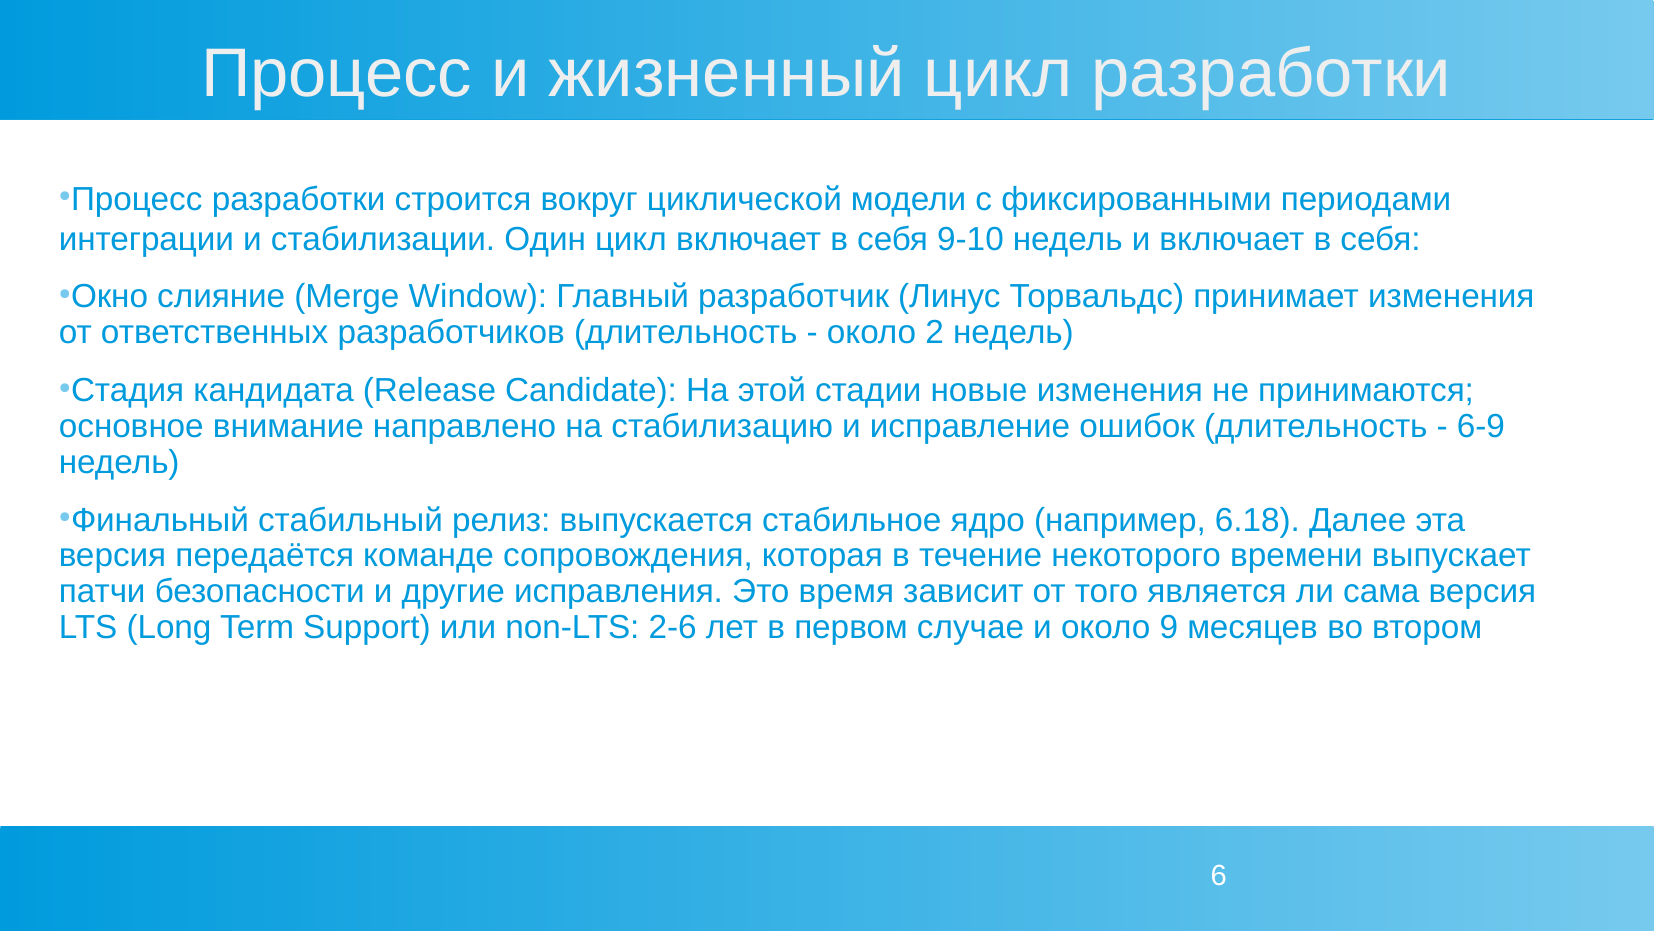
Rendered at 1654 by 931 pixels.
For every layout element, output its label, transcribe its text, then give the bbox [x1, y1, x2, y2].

list Процесс разработки строится вокруг циклической модели с фиксированными периодами интеграции и стабилизации. Один цикл включает в себя 9-10 недель и включает в себя: Окно слияние (Merge Window): Главный разработчик (Линус Торвальдс) принимает изменения от ответственных разработчиков (длительность - около 2 недель) Стадия кандидата (Release Candidate): На этой стадии новые изменения не принимаются; основное внимание направлено на стабилизацию и исправление ошибок (длительность - 6-9 недель) Финальный стабильный релиз: выпускается стабильное ядро (например, 6.18). Далее эта версия передаётся команде сопровождения, которая в течение некоторого времени выпускает патчи безопасности и другие исправления. Это время зависит от того является ли сама версия LTS (Long Term Support) или non-LTS: 2-6 лет в первом случае и около 9 месяцев во втором [59, 177, 1565, 768]
title Процесс и жизненный цикл разработки [59, 29, 1595, 108]
text_box [1210, 856, 1595, 916]
